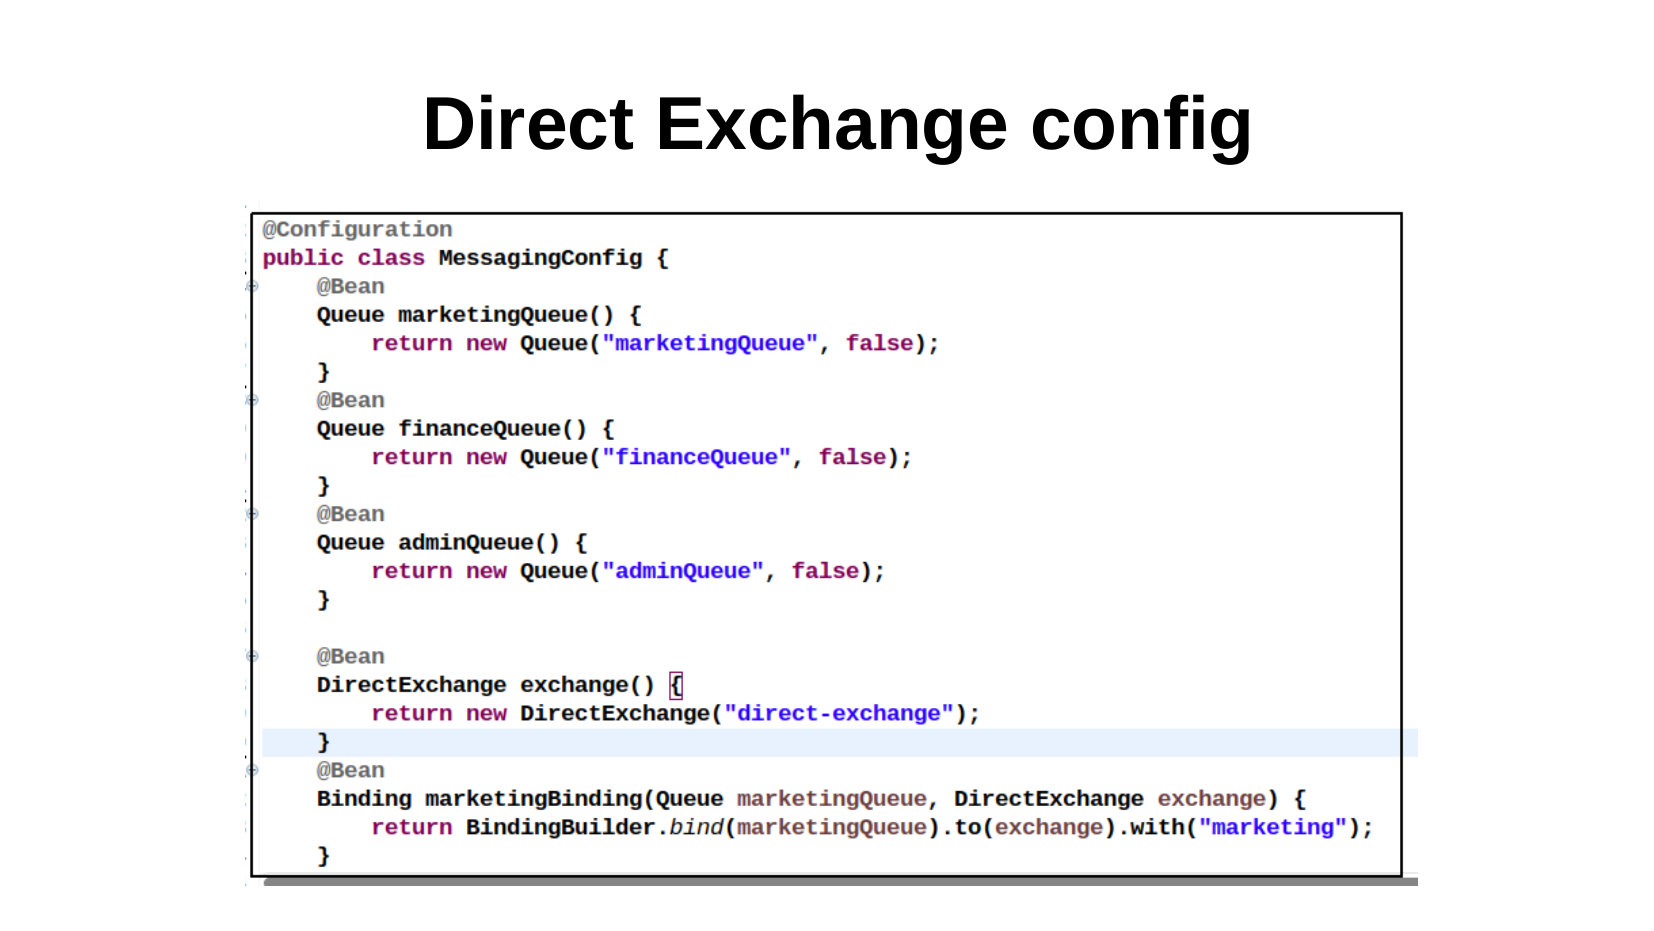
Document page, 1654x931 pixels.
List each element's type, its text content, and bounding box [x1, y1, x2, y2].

title Direct Exchange config [94, 45, 1583, 201]
picture [245, 200, 1418, 886]
